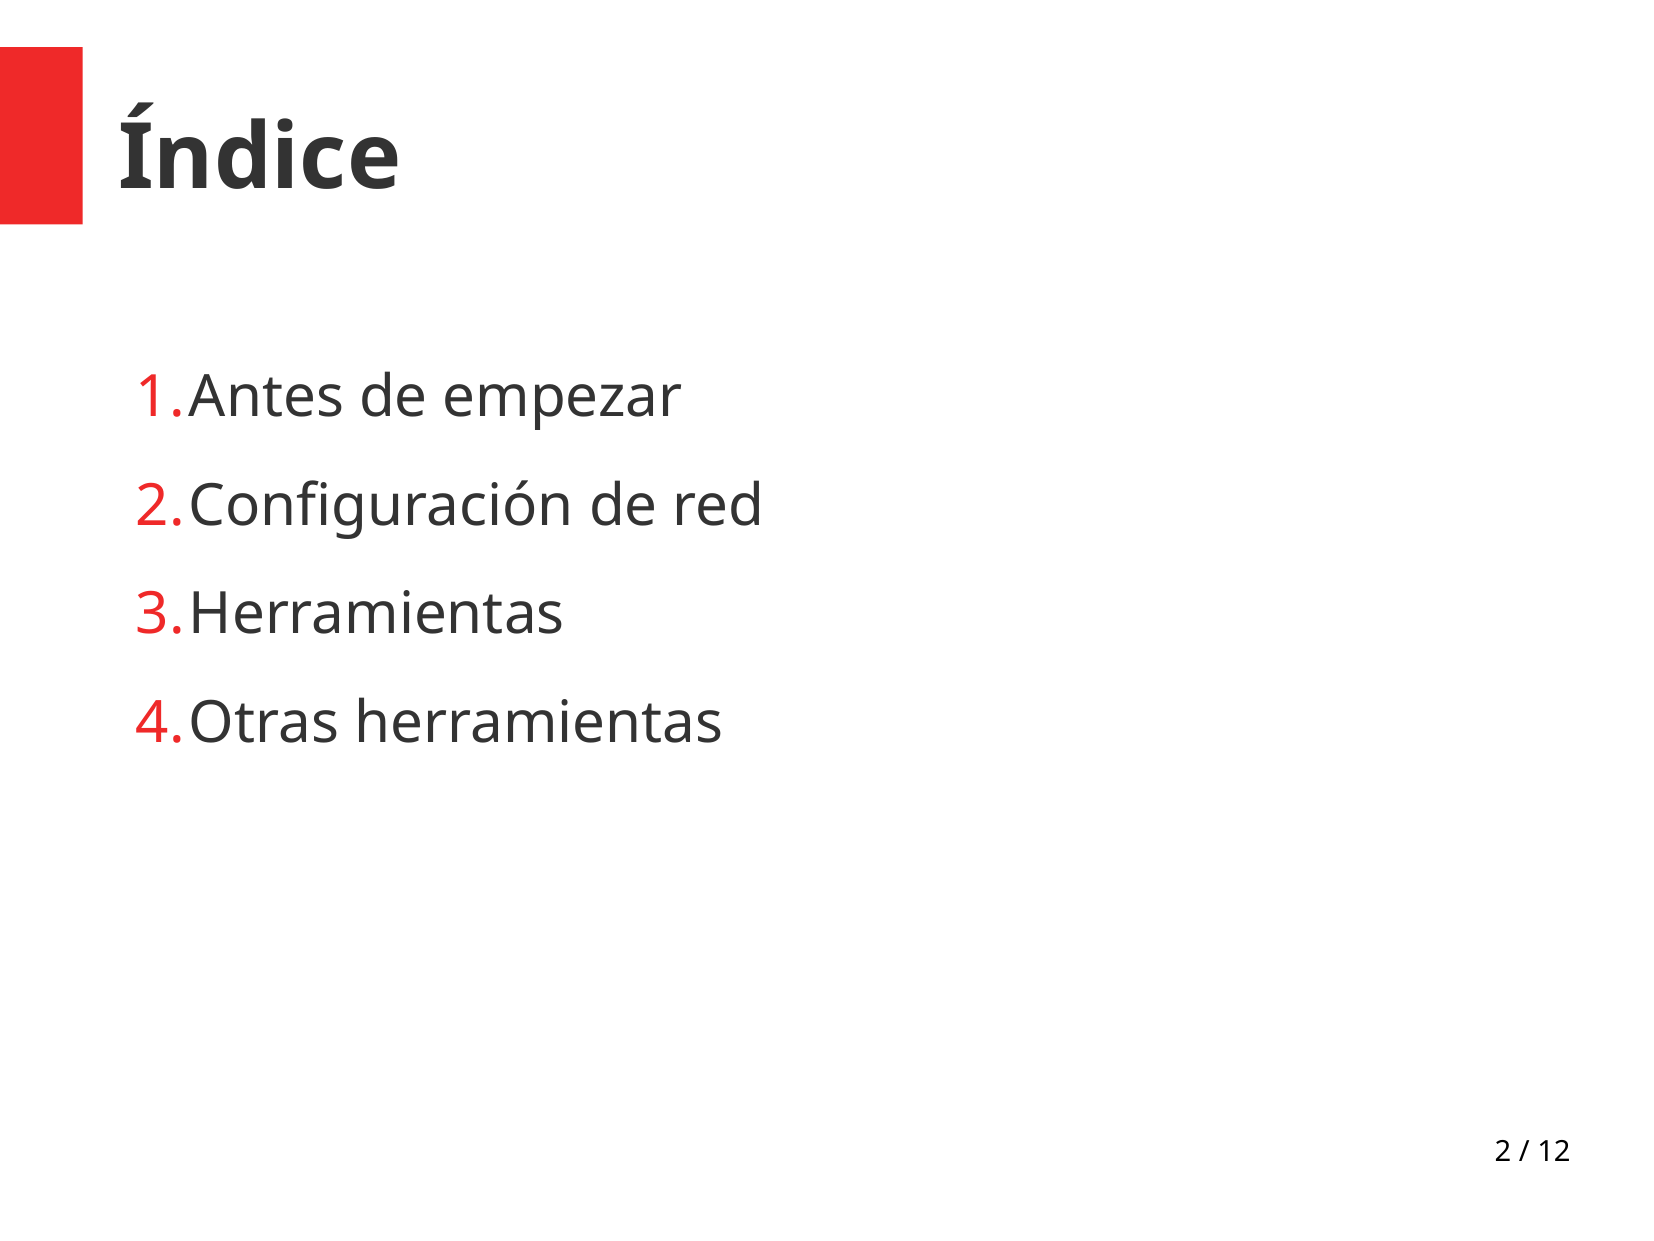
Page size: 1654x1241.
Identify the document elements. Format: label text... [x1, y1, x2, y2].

title Índice [118, 49, 1571, 257]
list Antes de empezar Configuración de red Herramientas Otras herramientas [118, 354, 1536, 1074]
